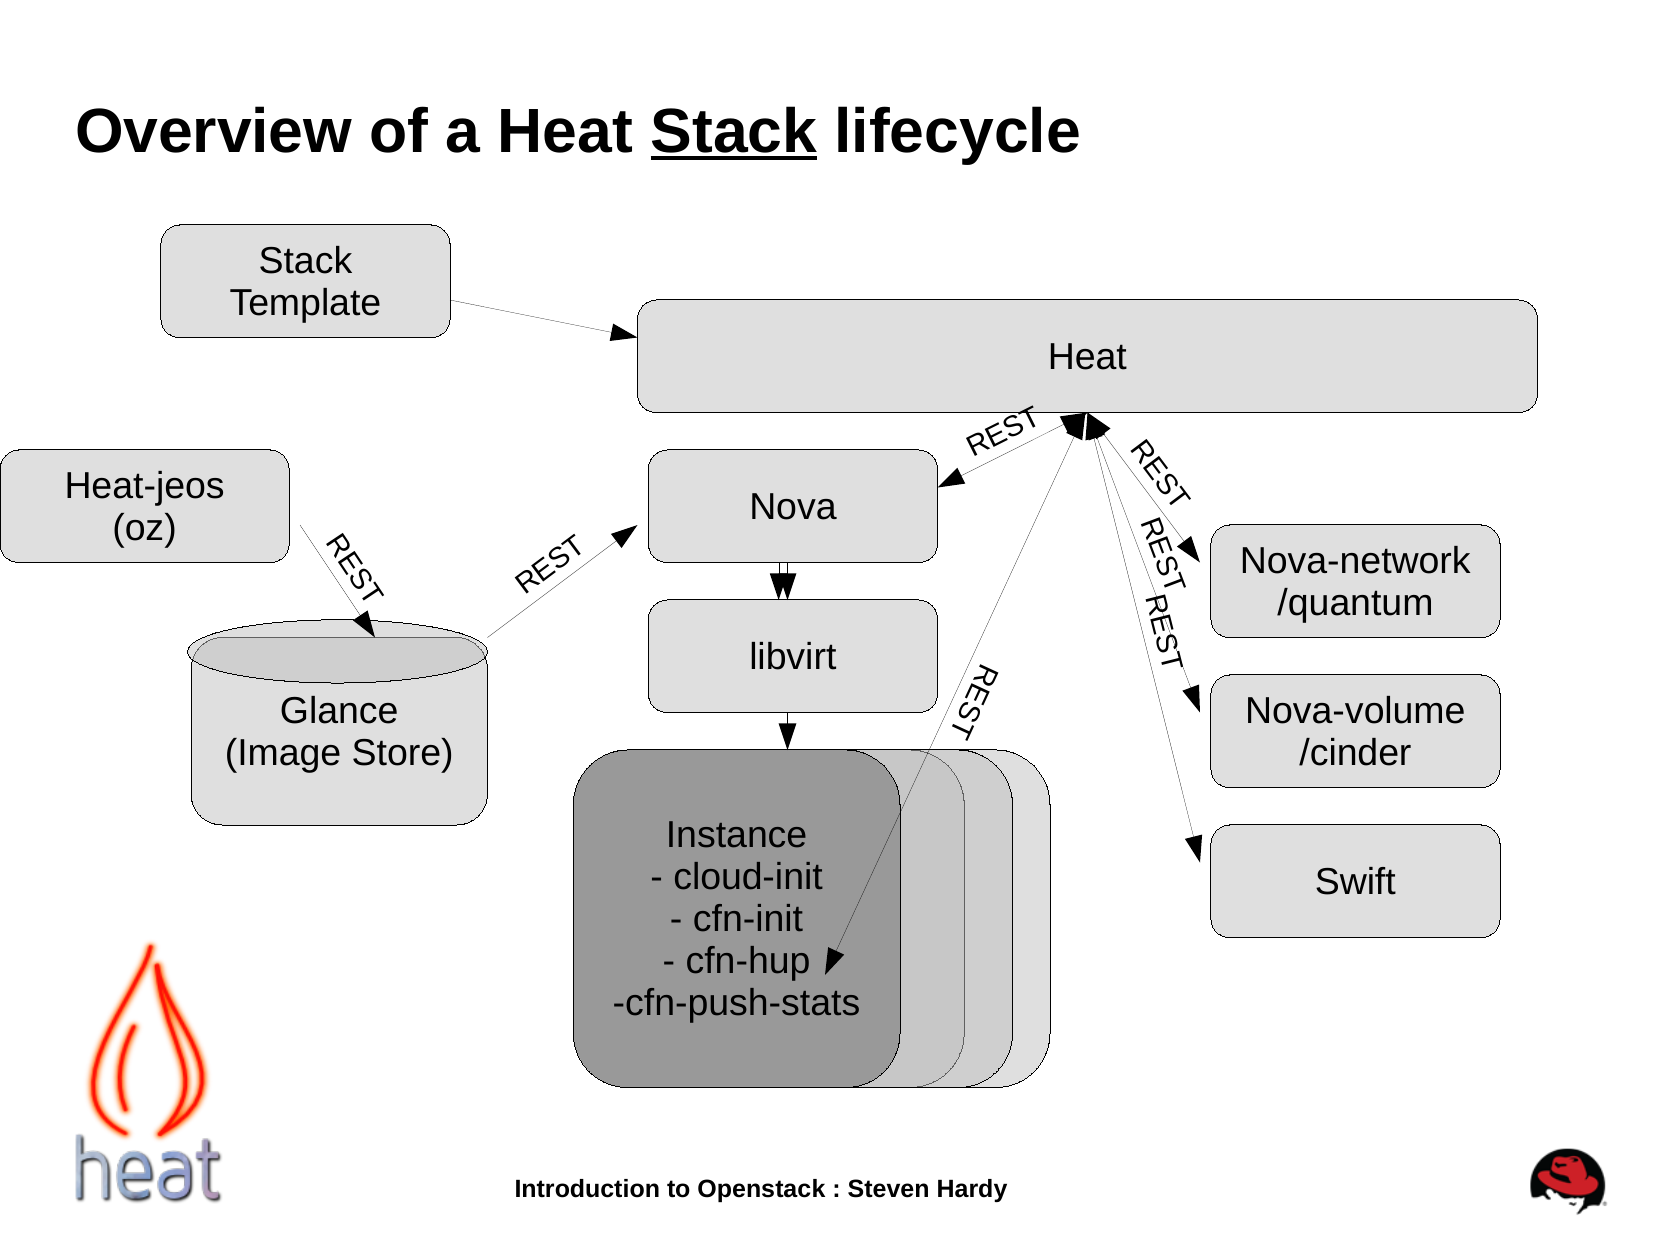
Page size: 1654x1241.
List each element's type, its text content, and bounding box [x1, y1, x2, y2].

text_box Glance (Image Store) [191, 658, 488, 826]
picture [75, 937, 223, 1204]
text_box Instance - cloud-init - cfn-init - cfn-hup -cfn-push-stats [573, 749, 901, 1088]
text_box libvirt [648, 599, 938, 713]
text_box Nova [648, 449, 938, 563]
text_box Nova-network /quantum [1210, 524, 1501, 638]
text_box [187, 619, 488, 684]
text_box Heat-jeos (oz) [0, 449, 290, 563]
text_box [853, 749, 1051, 1088]
text_box Nova-volume /cinder [1210, 674, 1501, 788]
title Overview of a Heat Stack lifecycle [75, 37, 1564, 226]
picture [1529, 1146, 1613, 1224]
text_box Swift [1210, 824, 1501, 938]
text_box [848, 749, 929, 808]
text_box Heat [637, 299, 1538, 413]
text_box Stack Template [160, 224, 451, 338]
